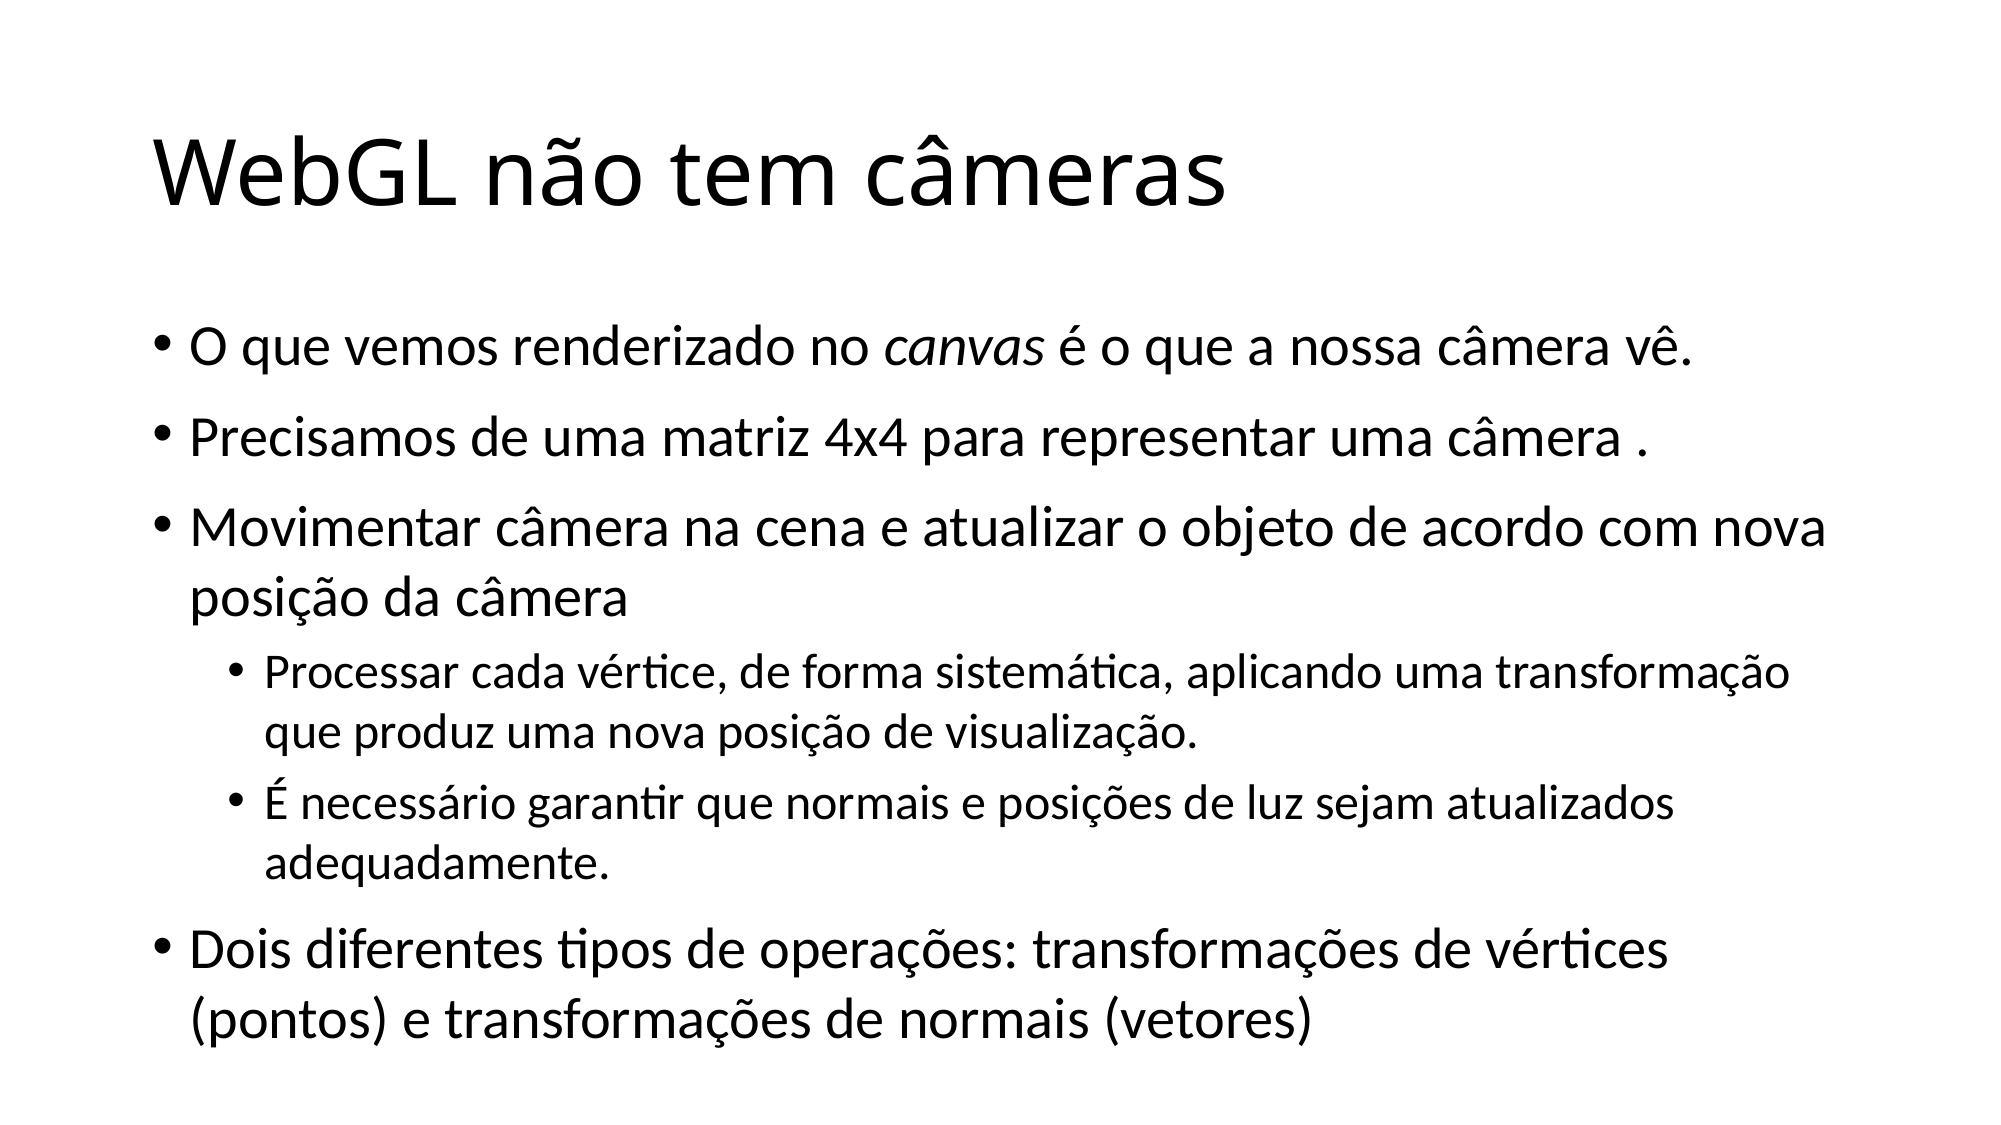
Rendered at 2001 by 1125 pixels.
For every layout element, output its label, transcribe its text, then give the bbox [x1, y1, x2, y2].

list O que vemos renderizado no canvas é o que a nossa câmera vê. Precisamos de uma matriz 4x4 para representar uma câmera . Movimentar câmera na cena e atualizar o objeto de acordo com nova posição da câmera Processar cada vértice, de forma sistemática, aplicando uma transformação que produz uma nova posição de visualização. É necessário garantir que normais e posições de luz sejam atualizados adequadamente. Dois diferentes tipos de operações: transformações de vértices (pontos) e transformações de normais (vetores) [137, 299, 1863, 1014]
title WebGL não tem câmeras [137, 59, 1863, 278]
